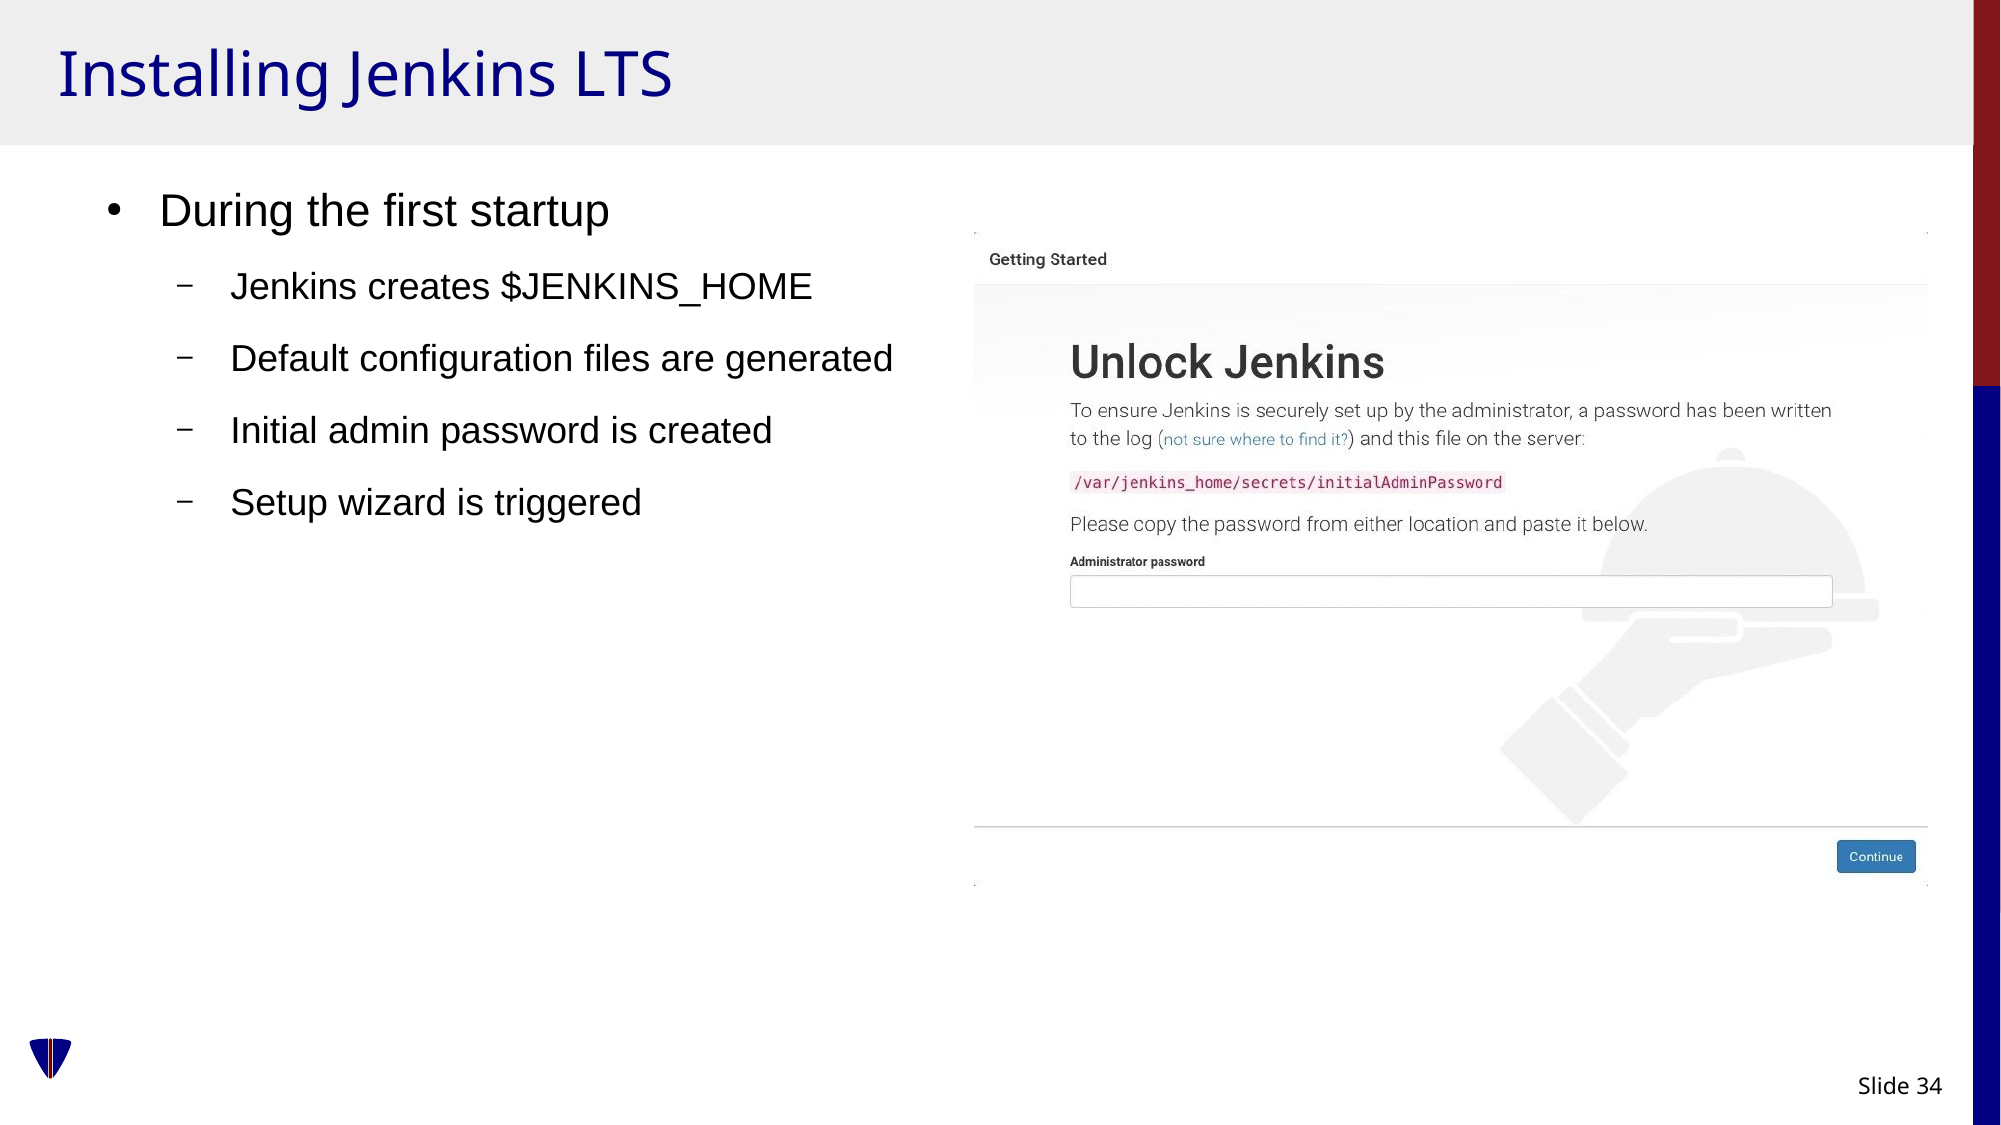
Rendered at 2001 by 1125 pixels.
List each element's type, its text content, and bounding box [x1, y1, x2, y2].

list During the first startup Jenkins creates $JENKINS_HOME Default configuration files are generated Initial admin password is created Setup wizard is triggered [88, 177, 945, 1034]
picture [974, 232, 1928, 886]
title Installing Jenkins LTS [0, 0, 1974, 146]
